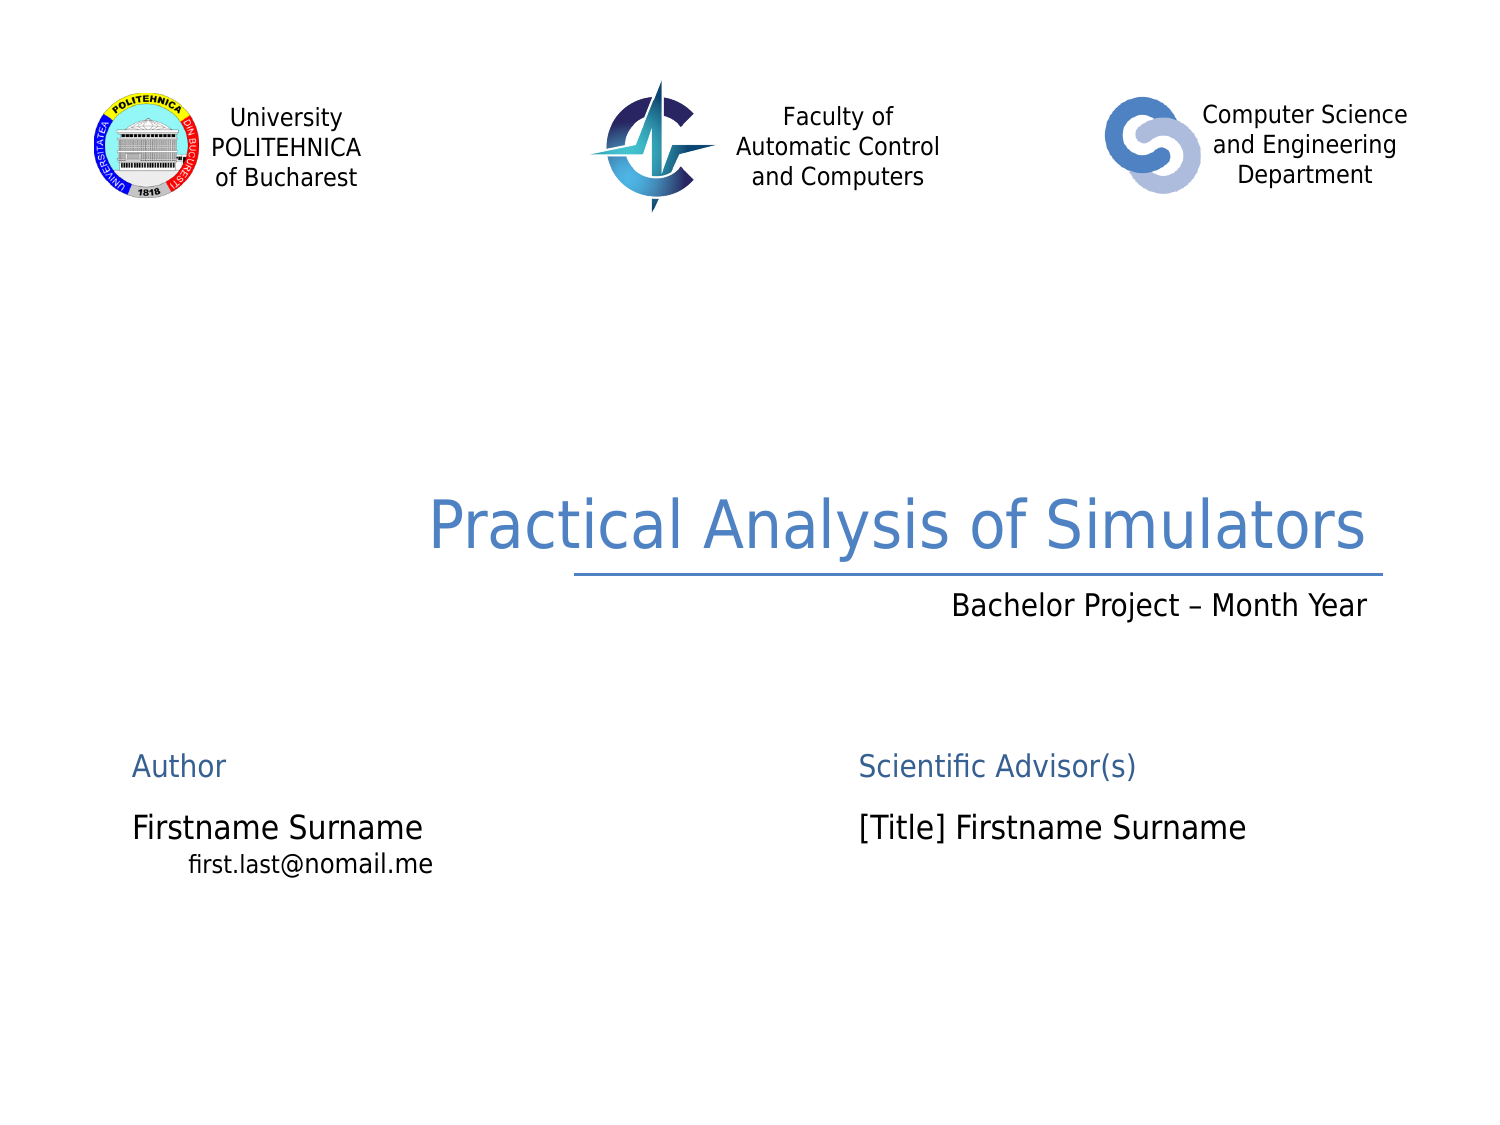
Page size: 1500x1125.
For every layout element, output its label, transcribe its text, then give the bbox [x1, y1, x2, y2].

list Firstname Surname first.last@nomail.me [117, 798, 692, 985]
picture [590, 80, 716, 213]
picture [1101, 94, 1206, 197]
list Bachelor Project – Month Year [649, 574, 1383, 633]
picture [93, 92, 199, 198]
list [Title] Firstname Surname [843, 798, 1418, 860]
title Practical Analysis of Simulators [107, 328, 1383, 570]
